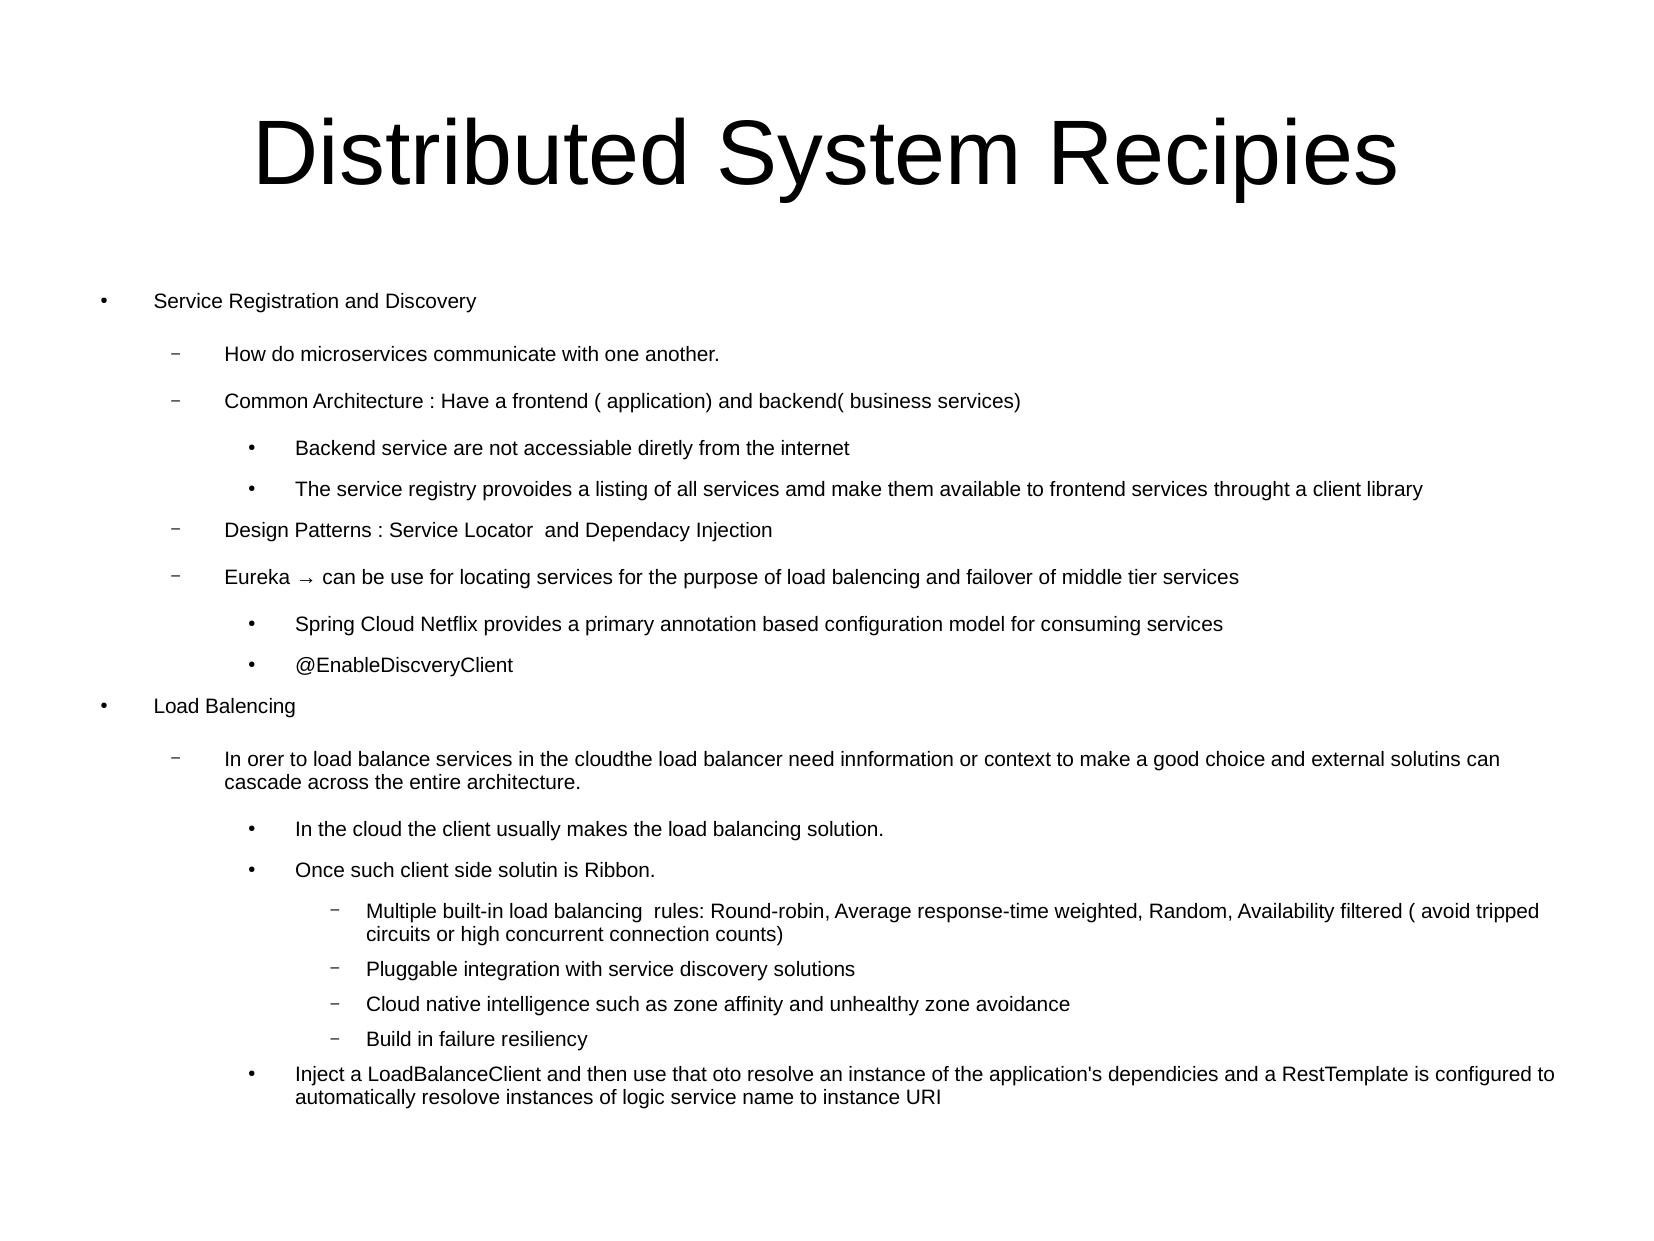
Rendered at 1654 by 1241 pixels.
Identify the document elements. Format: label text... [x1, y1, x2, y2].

list Service Registration and Discovery How do microservices communicate with one another. Common Architecture : Have a frontend ( application) and backend( business services) Backend service are not accessiable diretly from the internet The service registry provoides a listing of all services amd make them available to frontend services throught a client library Design Patterns : Service Locator and Dependacy Injection Eureka → can be use for locating services for the purpose of load balencing and failover of middle tier services Spring Cloud Netflix provides a primary annotation based configuration model for consuming services @EnableDiscveryClient Load Balencing In orer to load balance services in the cloudthe load balancer need innformation or context to make a good choice and external solutins can cascade across the entire architecture. In the cloud the client usually makes the load balancing solution. Once such client side solutin is Ribbon. Multiple built-in load balancing rules: Round-robin, Average response-time weighted, Random, Availability filtered ( avoid tripped circuits or high concurrent connection counts) Pluggable integration with service discovery solutions Cloud native intelligence such as zone affinity and unhealthy zone avoidance Build in failure resiliency Inject a LoadBalanceClient and then use that oto resolve an instance of the application's dependicies and a RestTemplate is configured to automatically resolove instances of logic service name to instance URI [82, 290, 1571, 1216]
title Distributed System Recipies [82, 49, 1571, 257]
